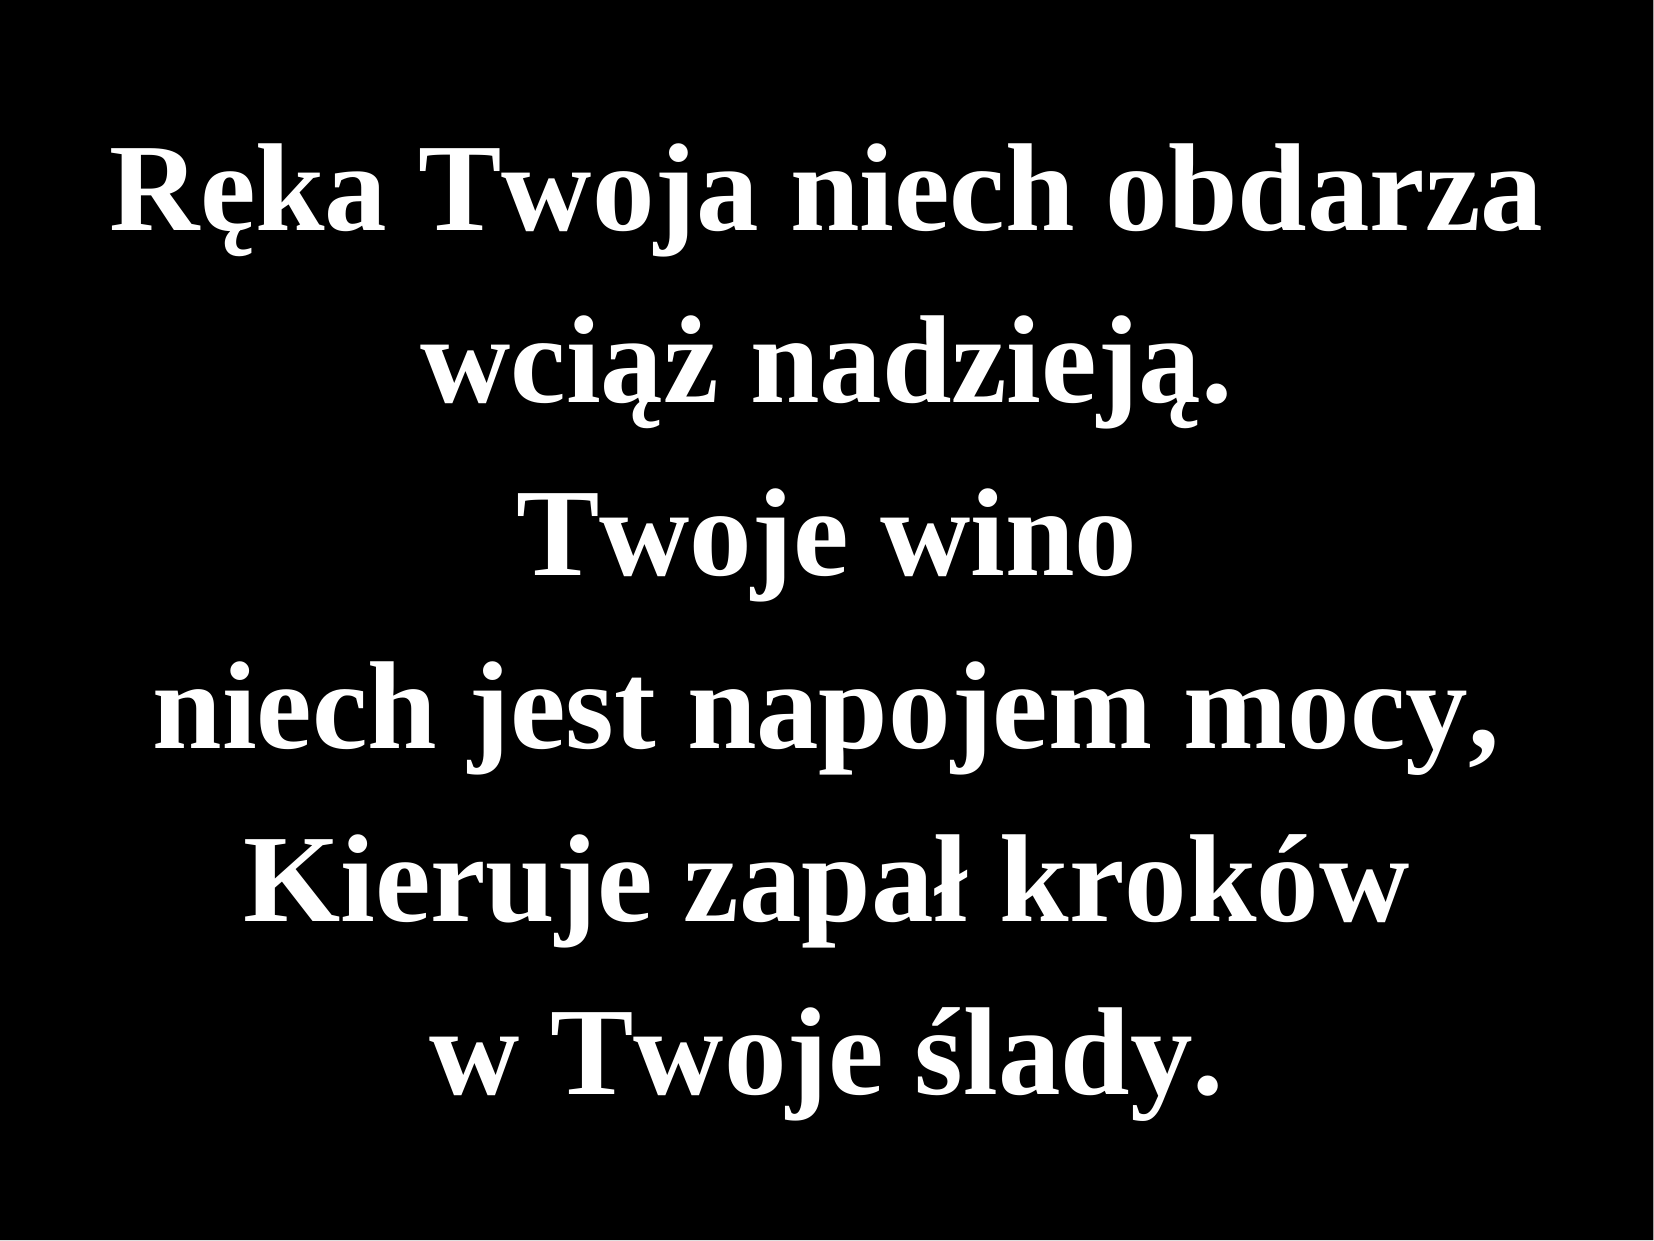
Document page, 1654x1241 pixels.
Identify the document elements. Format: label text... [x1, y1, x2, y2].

title Ręka Twoja niech obdarza ppp wciąż nadzieją. ppp Twoje wino ppp niech jest napojem mocy, ppp Kieruje zapał kroków ppp w Twoje ślady. [0, 0, 1654, 1241]
